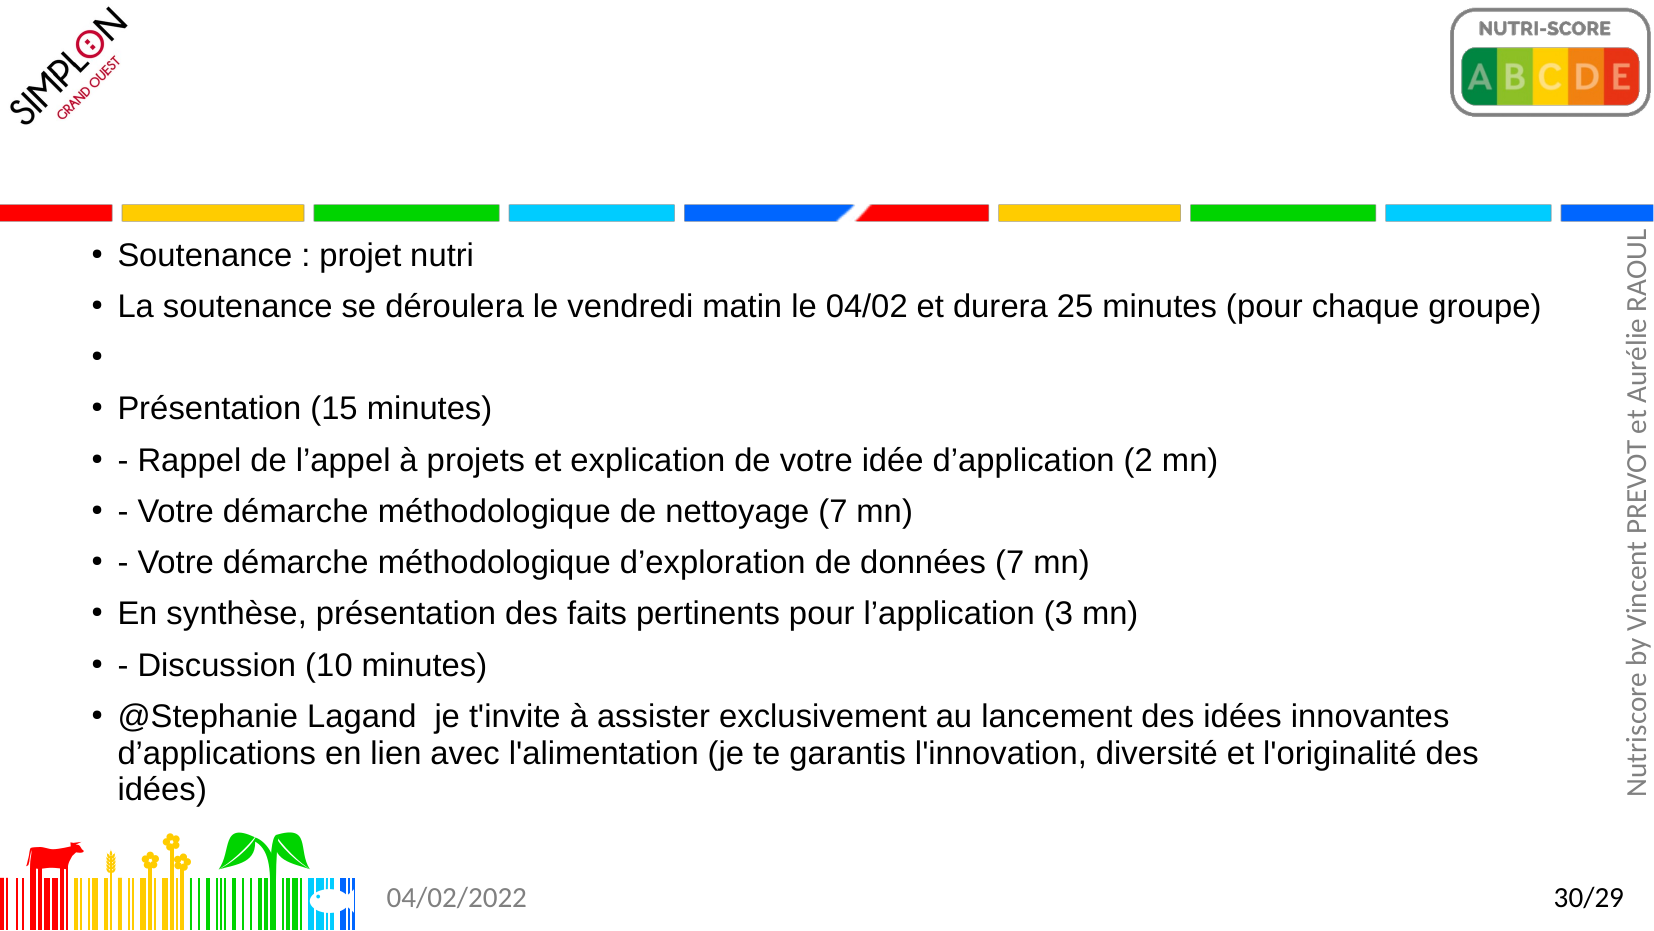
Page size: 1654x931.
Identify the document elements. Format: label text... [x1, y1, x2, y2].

list Soutenance : projet nutri La soutenance se déroulera le vendredi matin le 04/02 et durera 25 minutes (pour chaque groupe) Présentation (15 minutes) - Rappel de l’appel à projets et explication de votre idée d’application (2 mn) - Votre démarche méthodologique de nettoyage (7 mn) - Votre démarche méthodologique d’exploration de données (7 mn) En synthèse, présentation des faits pertinents pour l’application (3 mn) - Discussion (10 minutes) @Stephanie Lagand je t'invite à assister exclusivement au lancement des idées innovantes d’applications en lien avec l'alimentation (je te garantis l'innovation, diversité et l'originalité des idées) [82, 236, 1571, 827]
picture [2, 2, 147, 147]
picture [0, 826, 355, 930]
picture [1448, 4, 1654, 119]
picture [0, 200, 1654, 225]
